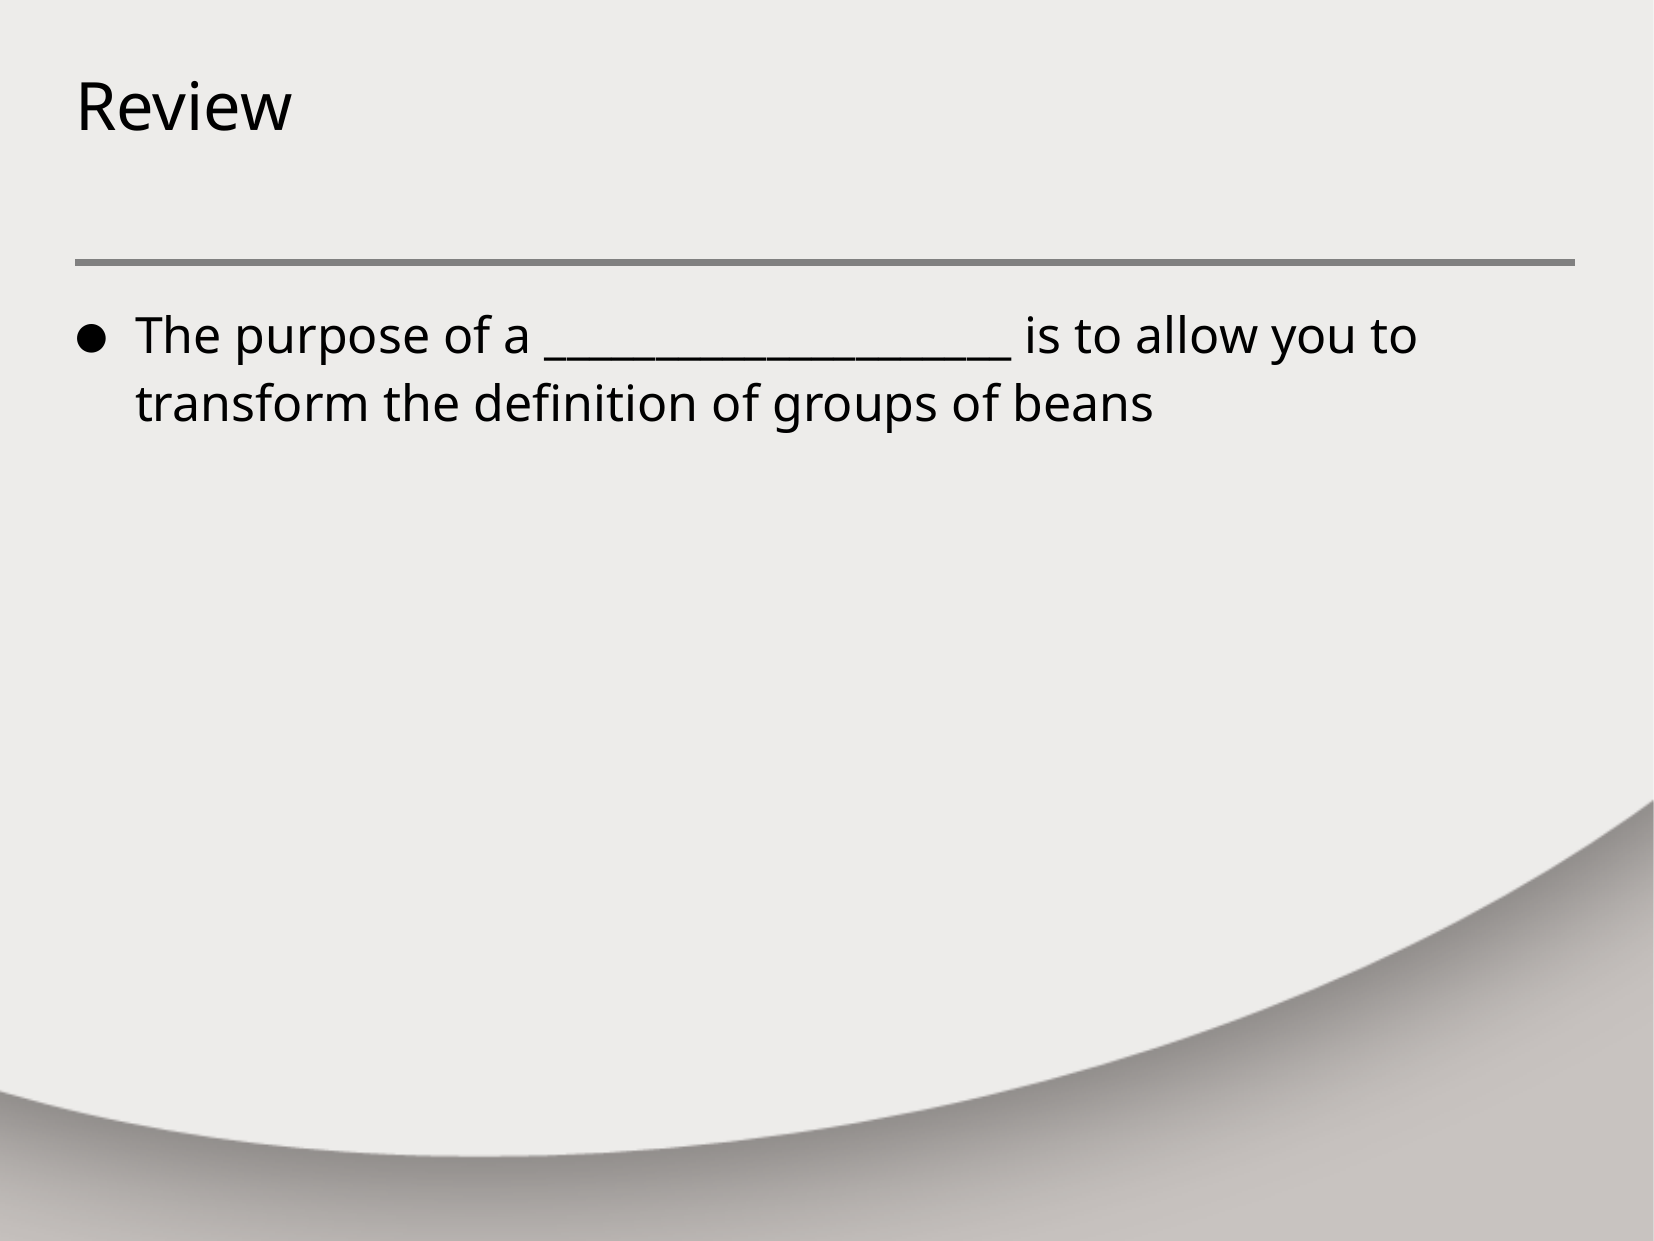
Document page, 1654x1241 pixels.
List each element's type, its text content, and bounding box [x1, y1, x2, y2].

picture [0, 0, 1654, 1241]
title Review [75, 75, 1576, 226]
list The purpose of a _____________________ is to allow you to transform the definition of groups of beans [75, 300, 1576, 1163]
